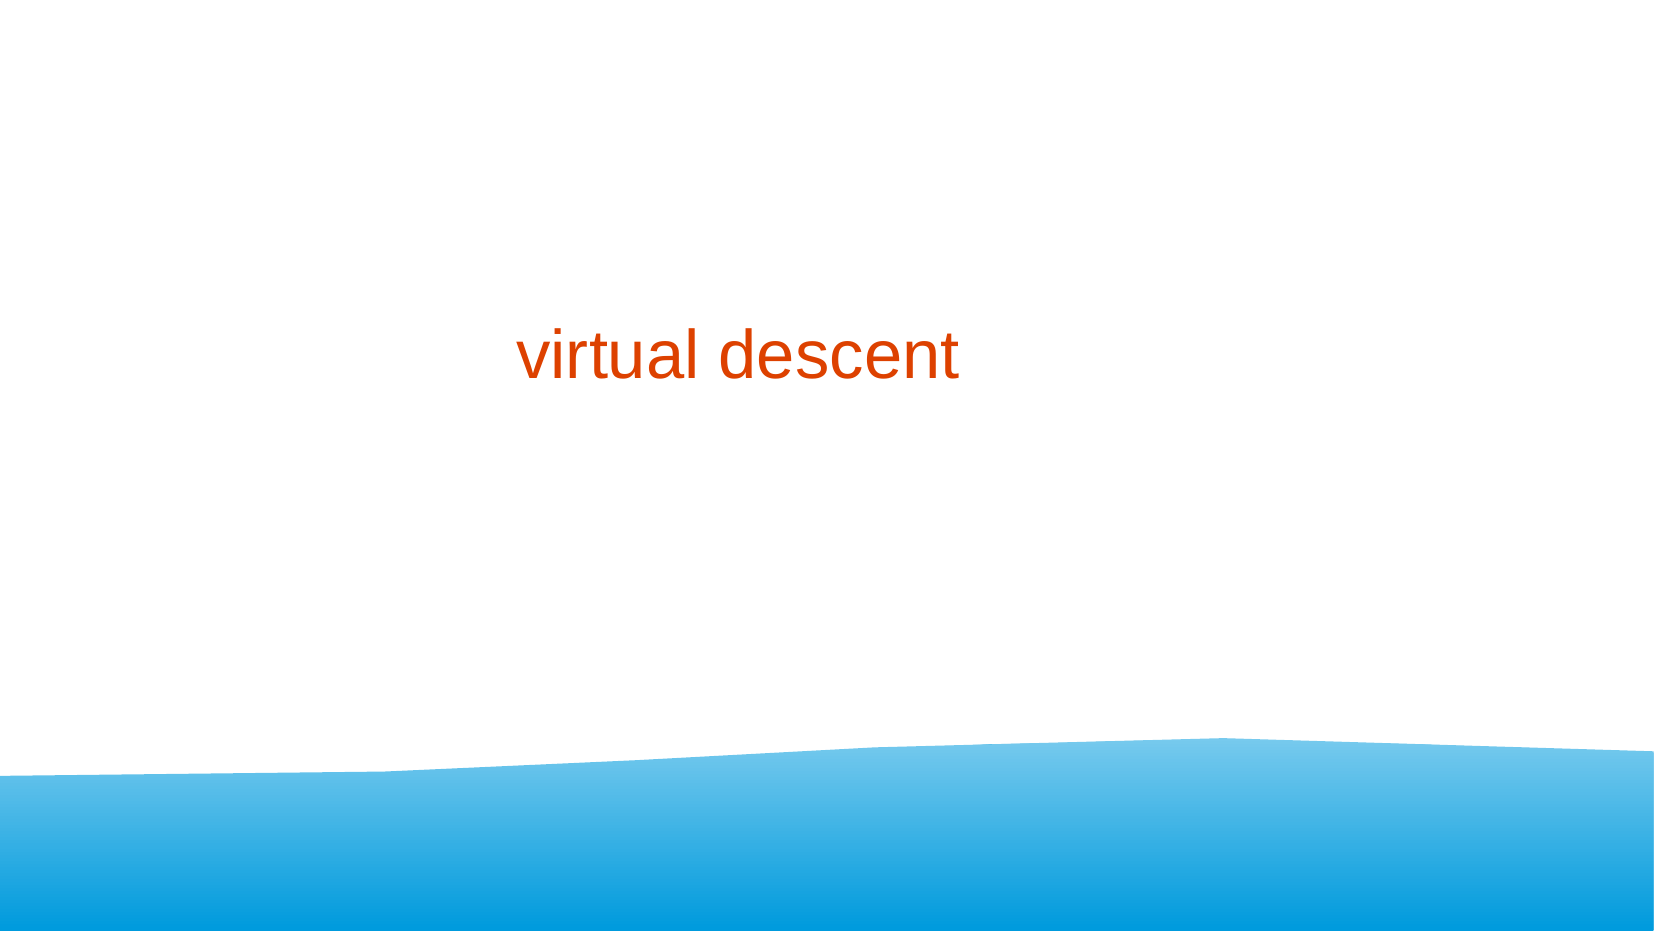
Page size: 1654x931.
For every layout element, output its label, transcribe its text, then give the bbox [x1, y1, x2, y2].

title virtual descent [0, 265, 1477, 443]
